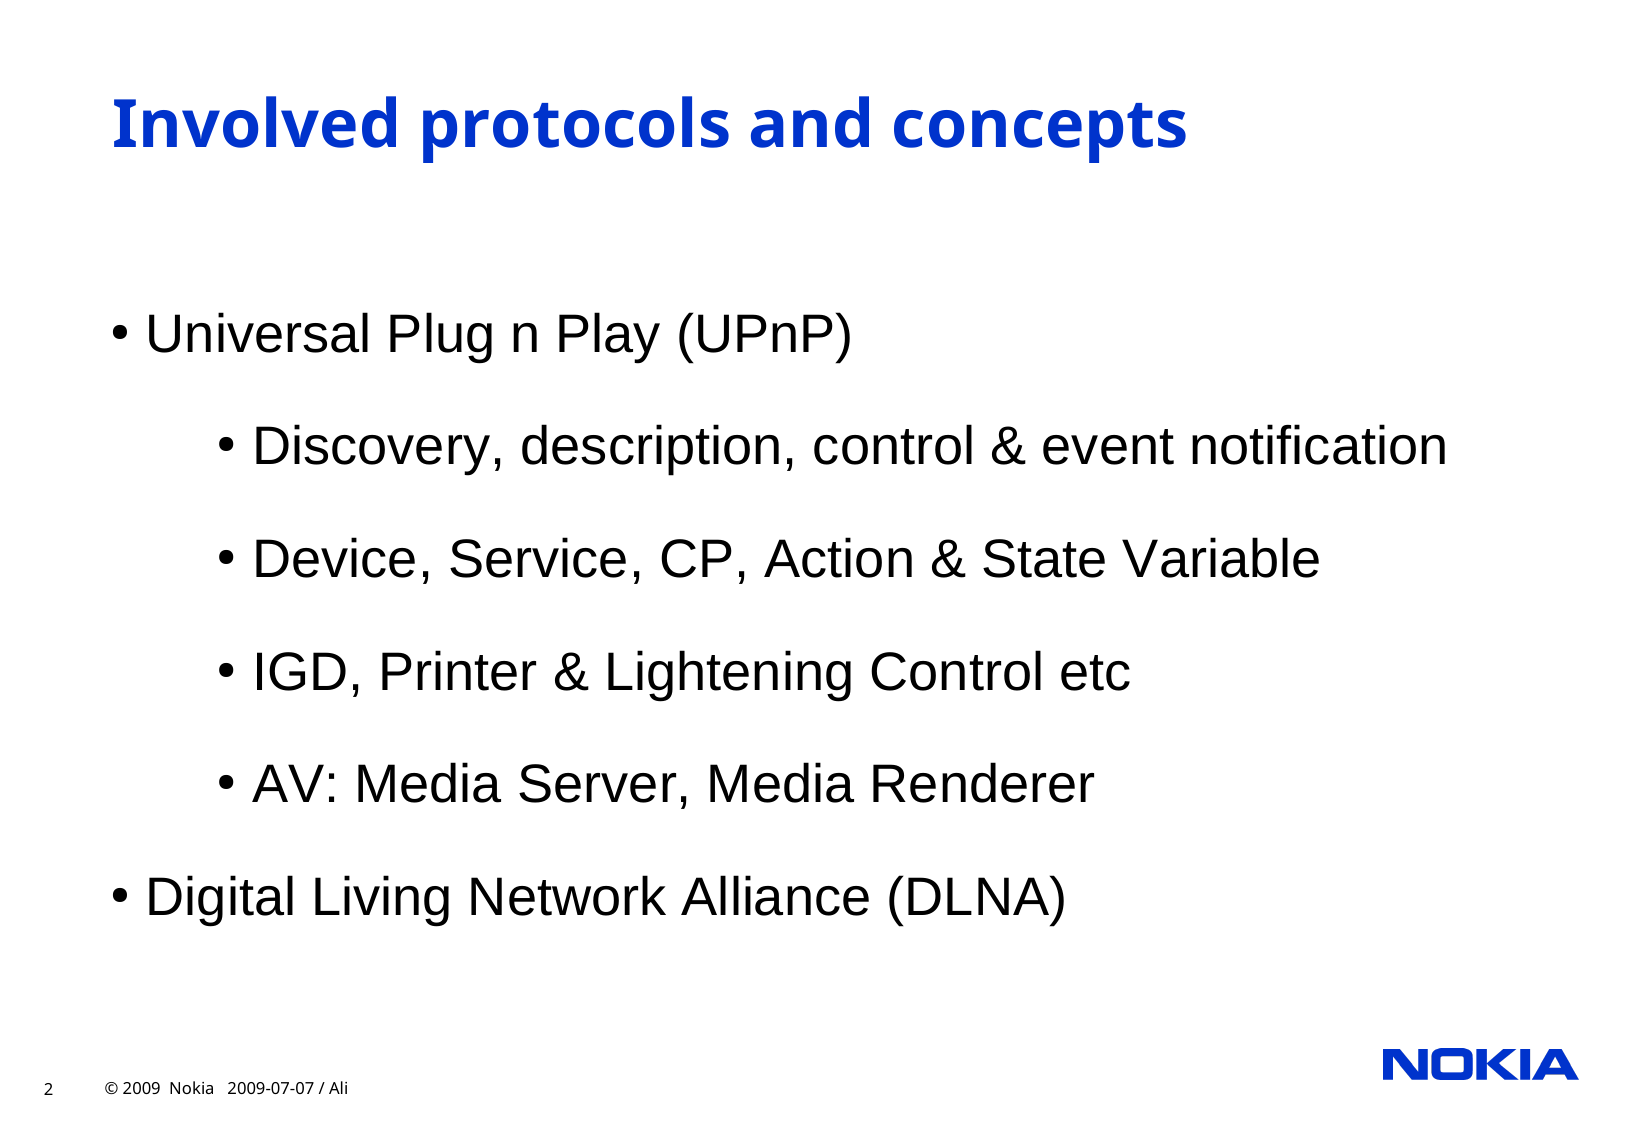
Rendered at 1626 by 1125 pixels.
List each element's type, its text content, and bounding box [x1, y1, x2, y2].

picture [1383, 1048, 1579, 1080]
text_box Universal Plug n Play (UPnP) Discovery, description, control & event notification Device, Service, CP, Action & State Variable IGD, Printer & Lightening Control etc AV: Media Server, Media Renderer Digital Living Network Alliance (DLNA) [75, 262, 1515, 938]
title Involved protocols and concepts [112, 17, 1525, 225]
